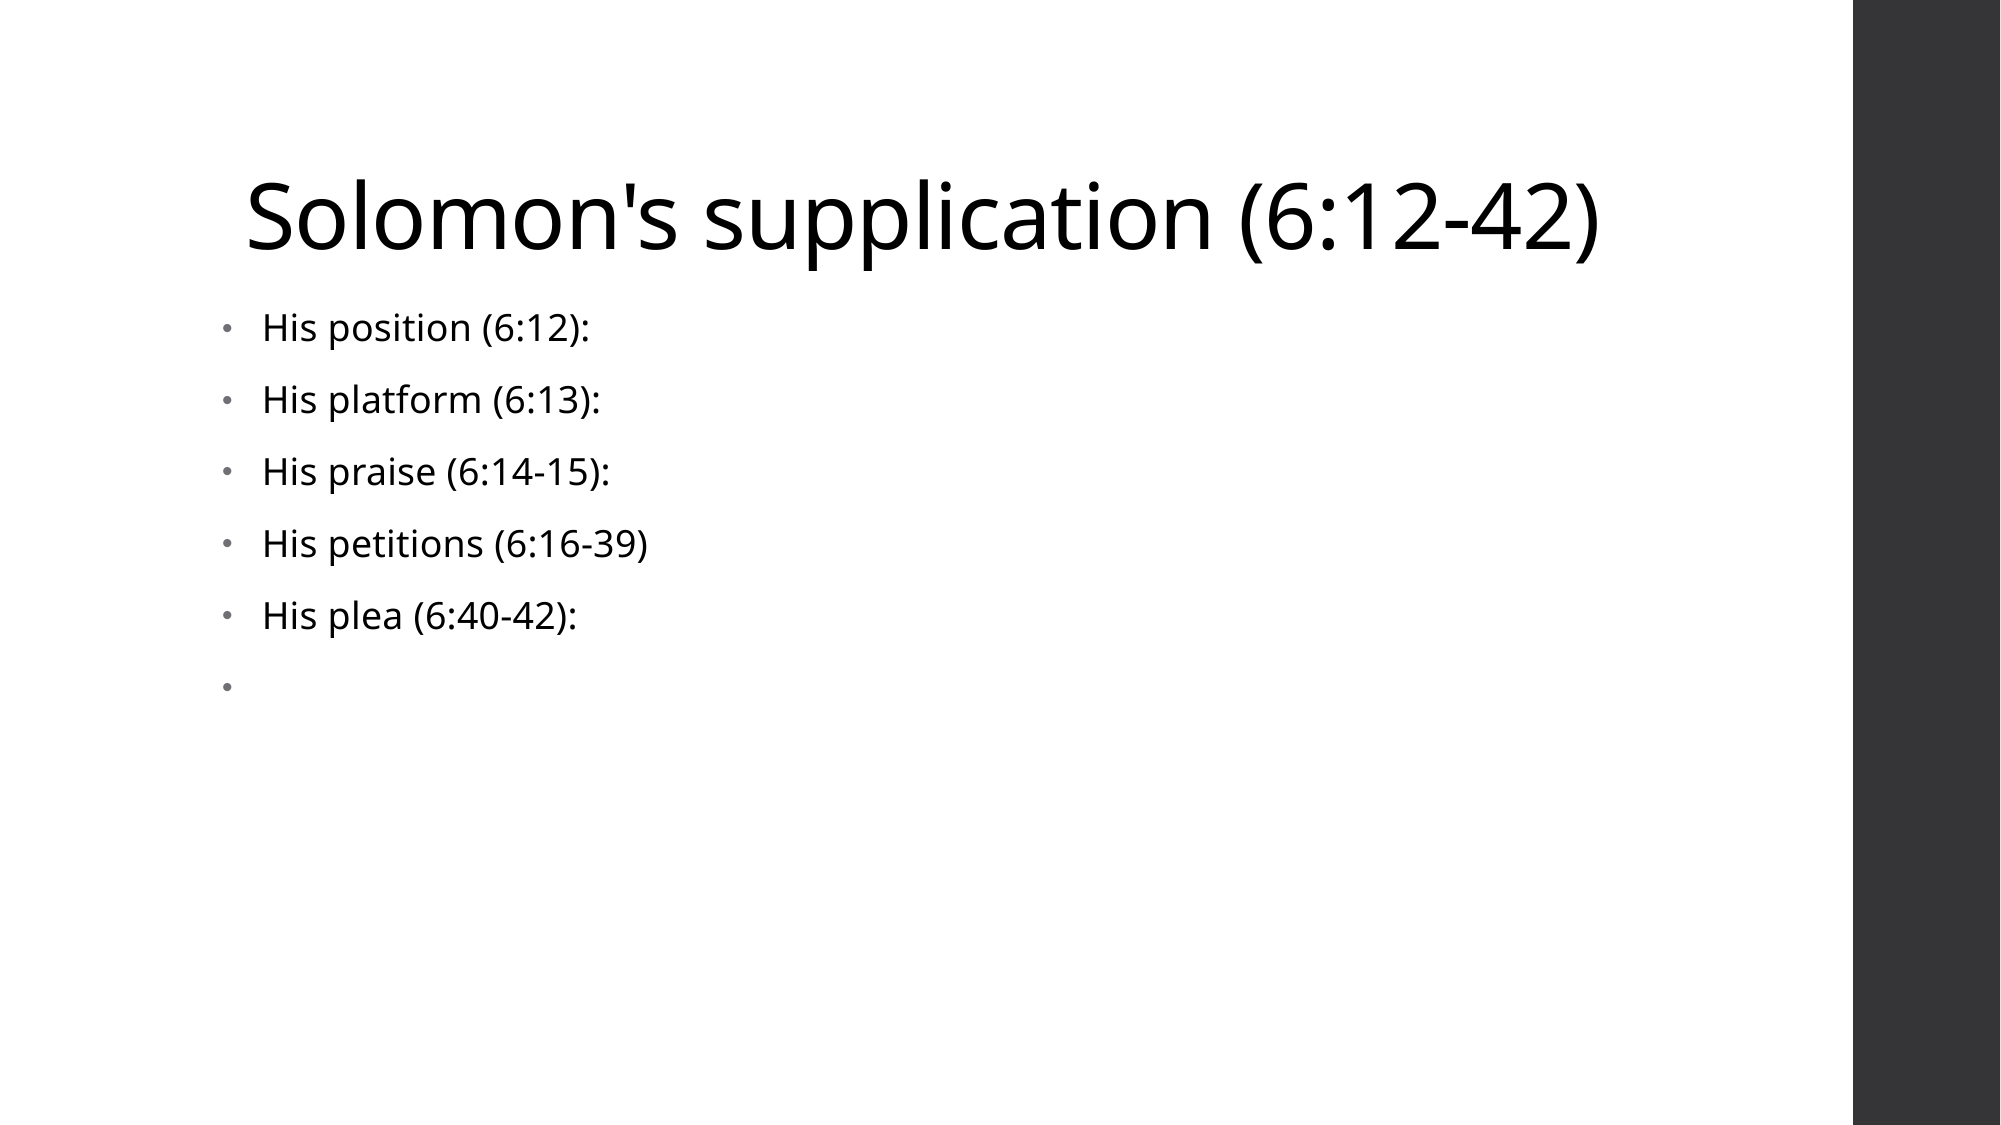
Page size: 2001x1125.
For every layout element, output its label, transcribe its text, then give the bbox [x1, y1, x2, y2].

title Solomon's supplication (6:12-42) [206, 60, 1797, 278]
list His position (6:12): His platform (6:13): His praise (6:14-15): His petitions (6:16-39) His plea (6:40-42): [206, 299, 1617, 1014]
